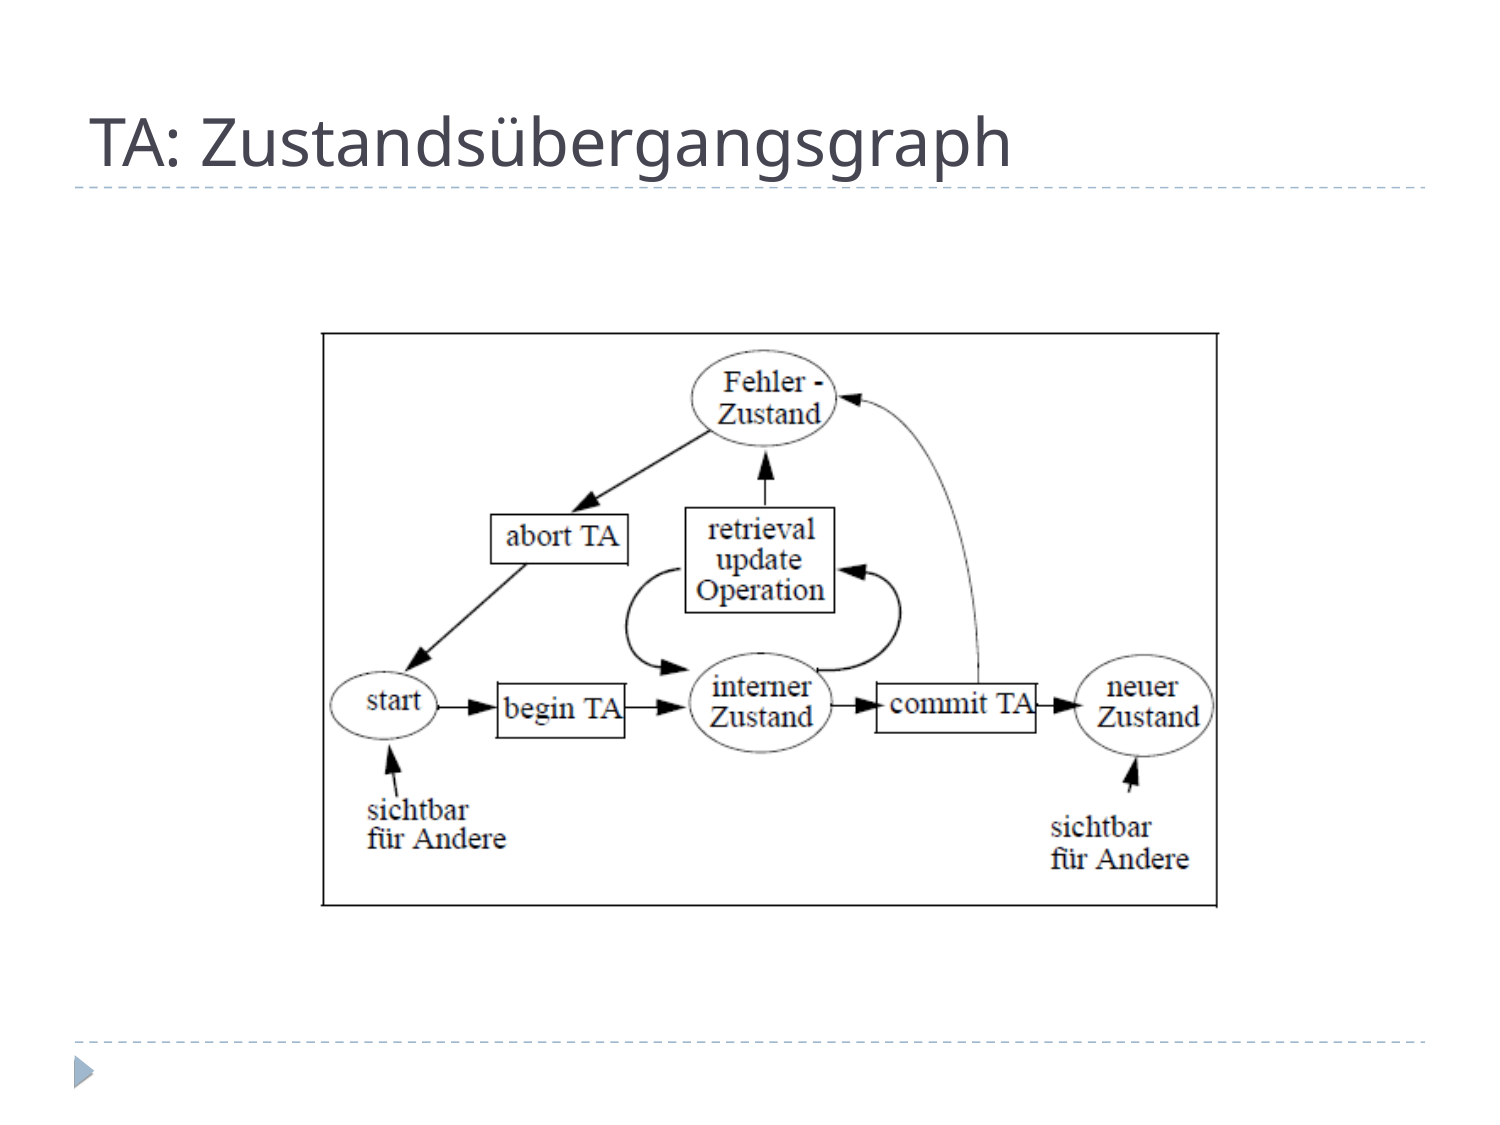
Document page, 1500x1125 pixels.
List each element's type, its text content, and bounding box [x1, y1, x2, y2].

picture [306, 316, 1240, 932]
title TA: Zustandsübergangsgraph [75, 24, 1425, 188]
